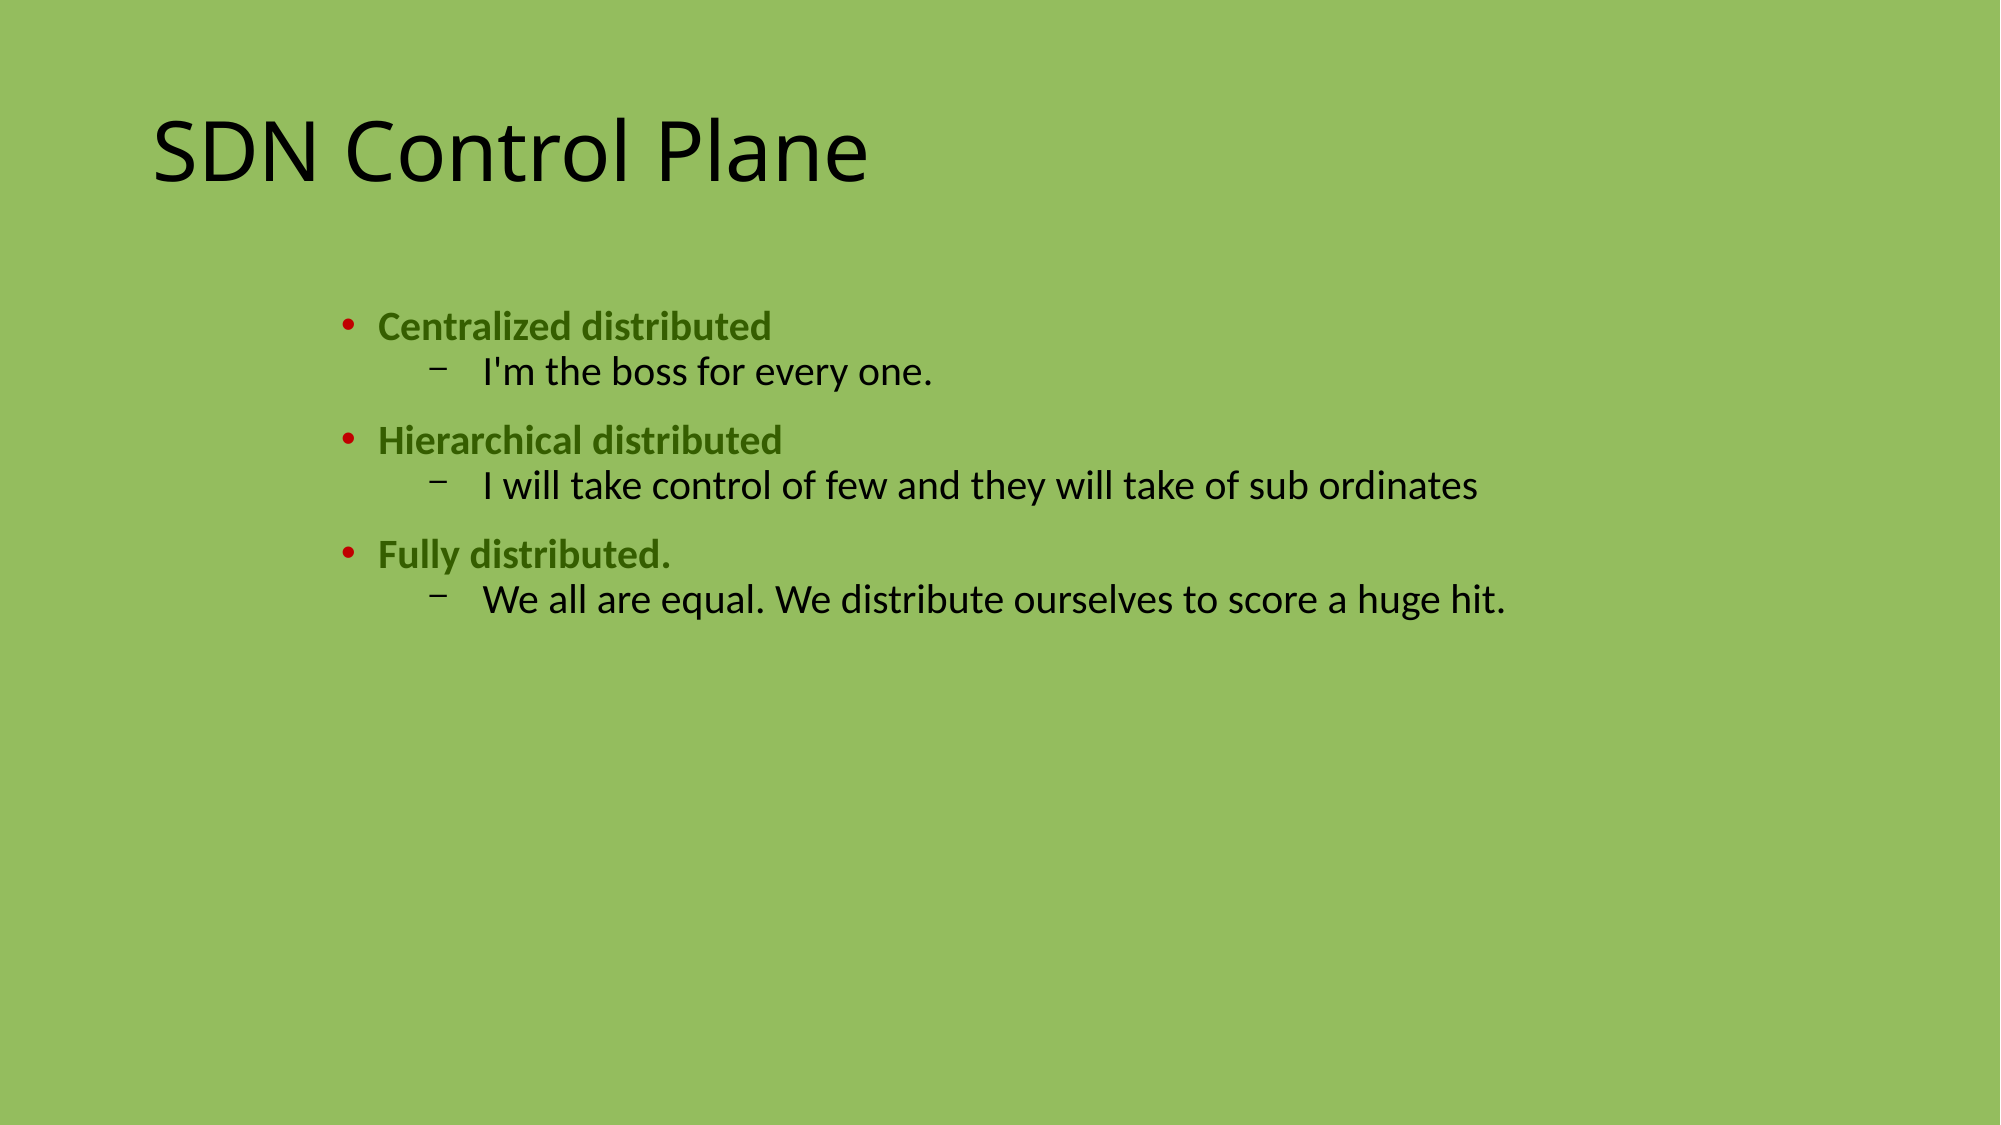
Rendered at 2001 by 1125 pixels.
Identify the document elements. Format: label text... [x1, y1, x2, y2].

title SDN Control Plane [137, 59, 1863, 237]
list Centralized distributed I'm the boss for every one. Hierarchical distributed I will take control of few and they will take of sub ordinates Fully distributed. We all are equal. We distribute ourselves to score a huge hit. [325, 297, 1675, 1067]
